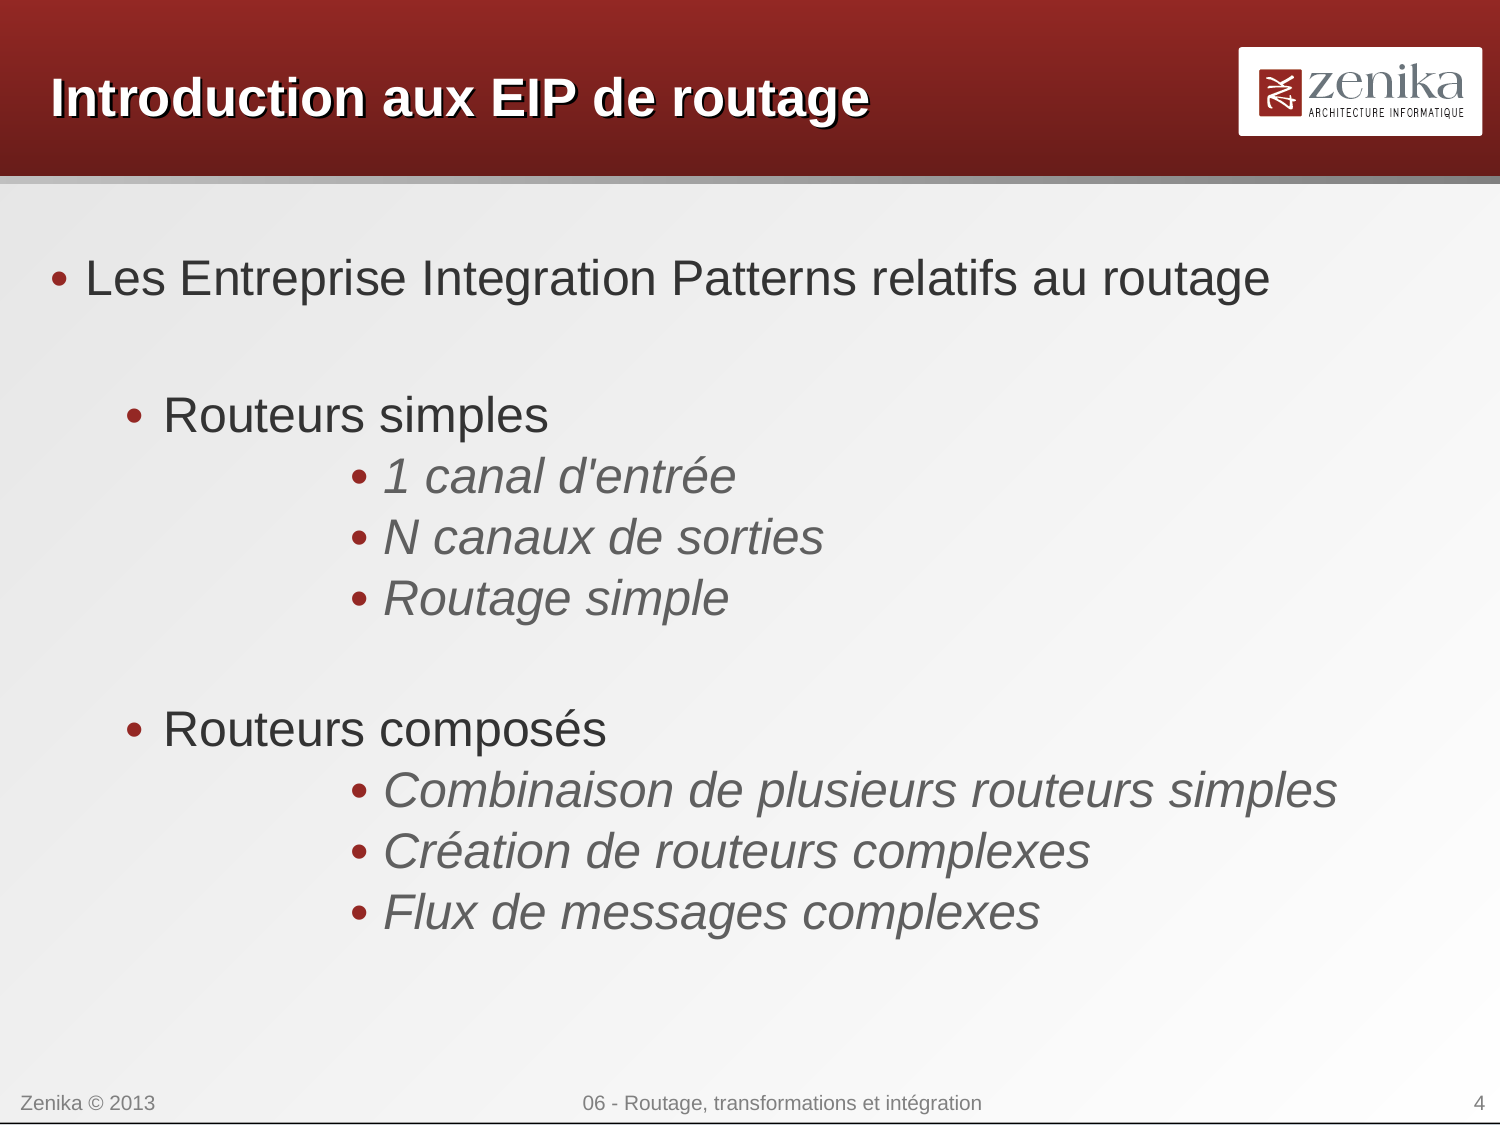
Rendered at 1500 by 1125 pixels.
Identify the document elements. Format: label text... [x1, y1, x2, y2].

picture [1257, 58, 1464, 125]
title Introduction aux EIP de routage [50, 22, 1206, 172]
list Les Entreprise Integration Patterns relatifs au routage Routeurs simples 1 canal d'entrée N canaux de sorties Routage simple Routeurs composés Combinaison de plusieurs routeurs simples Création de routeurs complexes Flux de messages complexes [50, 250, 1477, 1064]
